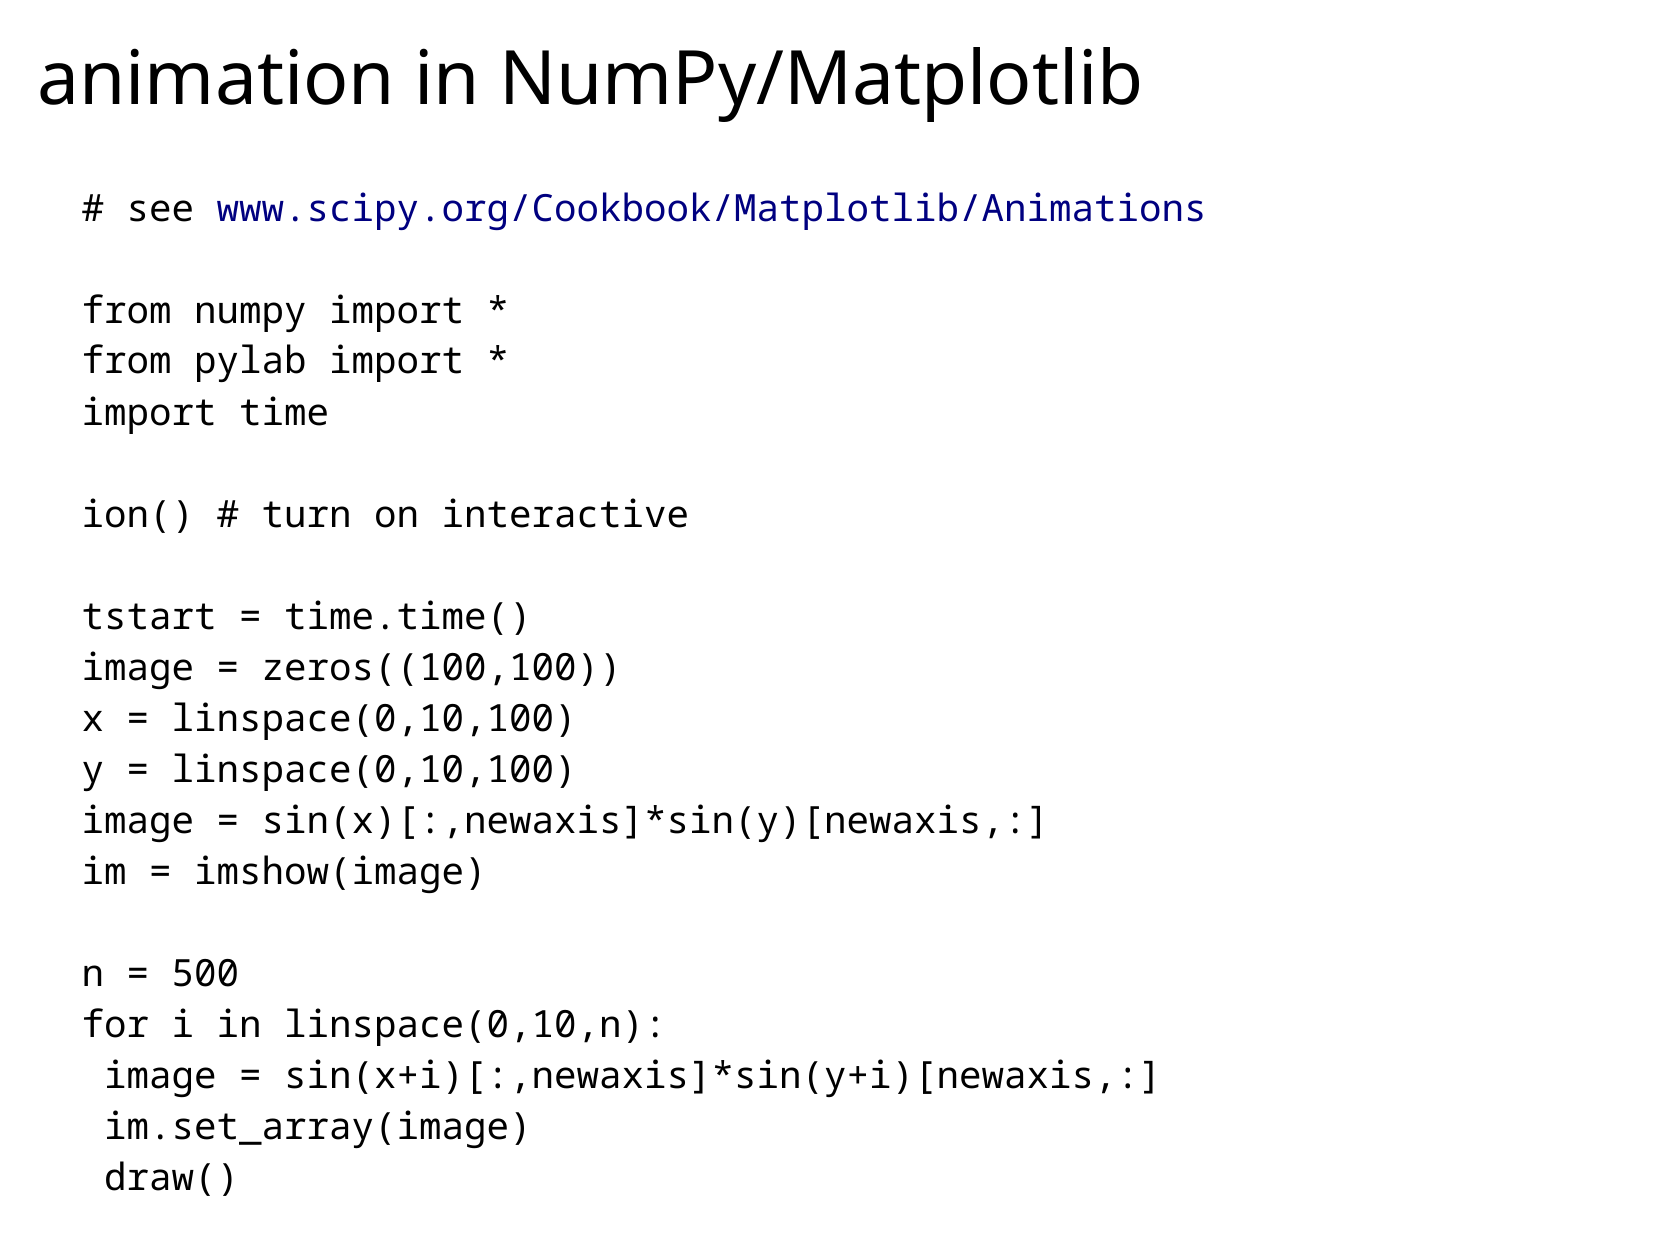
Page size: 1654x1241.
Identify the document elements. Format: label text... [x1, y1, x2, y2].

title animation in NumPy/Matplotlib [37, 0, 1613, 151]
text_box # see www.scipy.org/Cookbook/Matplotlib/Animations from numpy import * from pylab import * import time ion() # turn on interactive tstart = time.time() image = zeros((100,100)) x = linspace(0,10,100) y = linspace(0,10,100) image = sin(x)[:,newaxis]*sin(y)[newaxis,:] im = imshow(image) n = 500 for i in linspace(0,10,n): image = sin(x+i)[:,newaxis]*sin(y+i)[newaxis,:] im.set_array(image) draw() print 'FPS:' , n/(time.time()-tstart) [66, 173, 1546, 1238]
